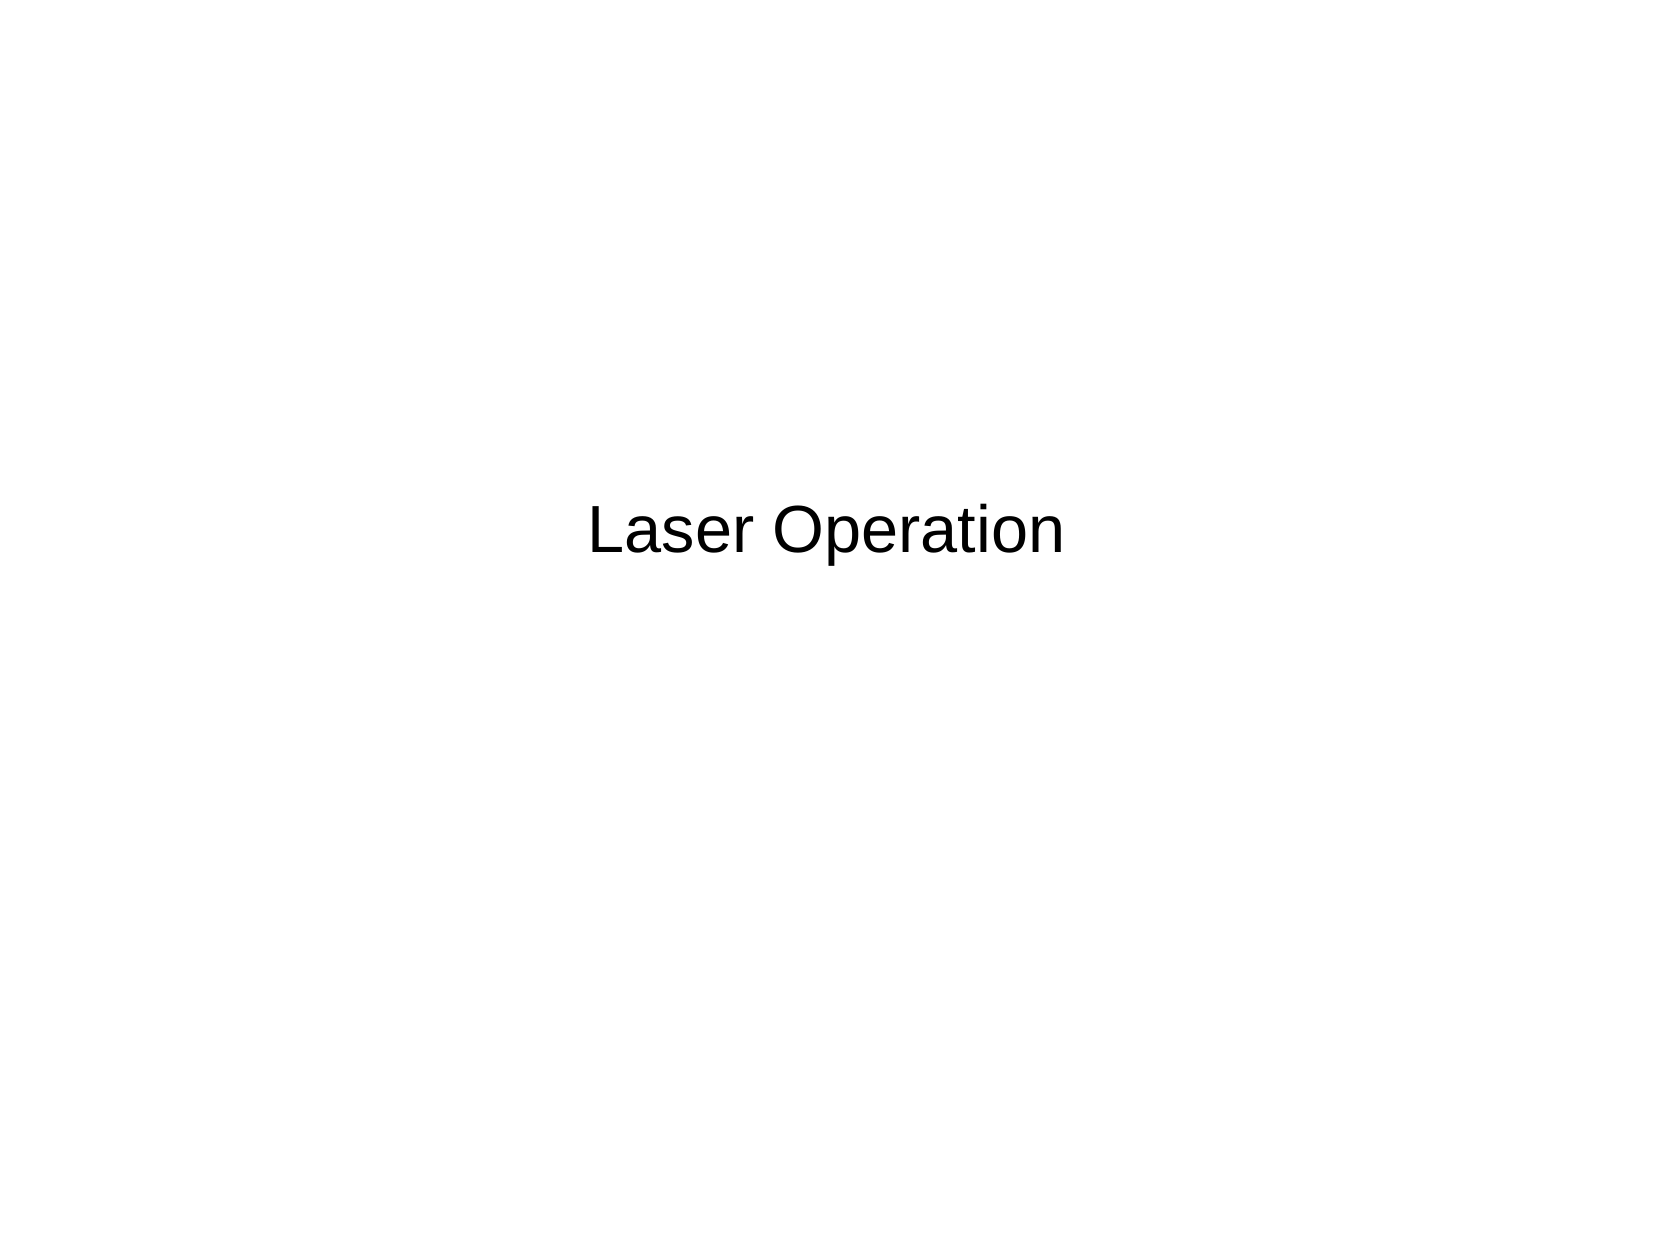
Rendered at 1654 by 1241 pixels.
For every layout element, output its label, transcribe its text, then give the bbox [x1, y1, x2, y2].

subtitle Laser Operation [82, 49, 1571, 1010]
